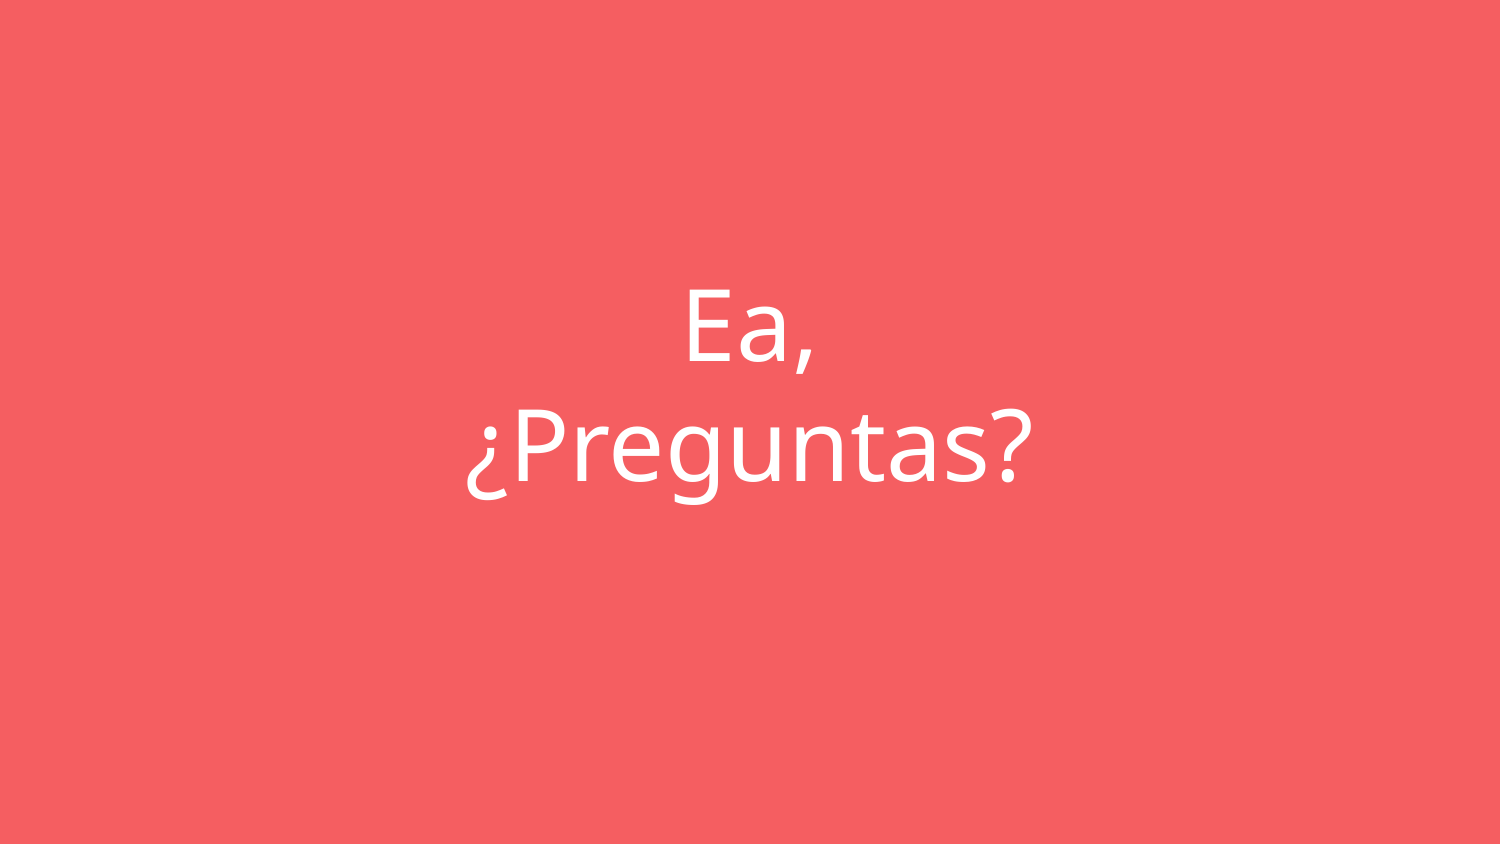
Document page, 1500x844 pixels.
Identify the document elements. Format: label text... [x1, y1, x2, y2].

title Ea, ¿Preguntas? [83, 233, 1417, 529]
